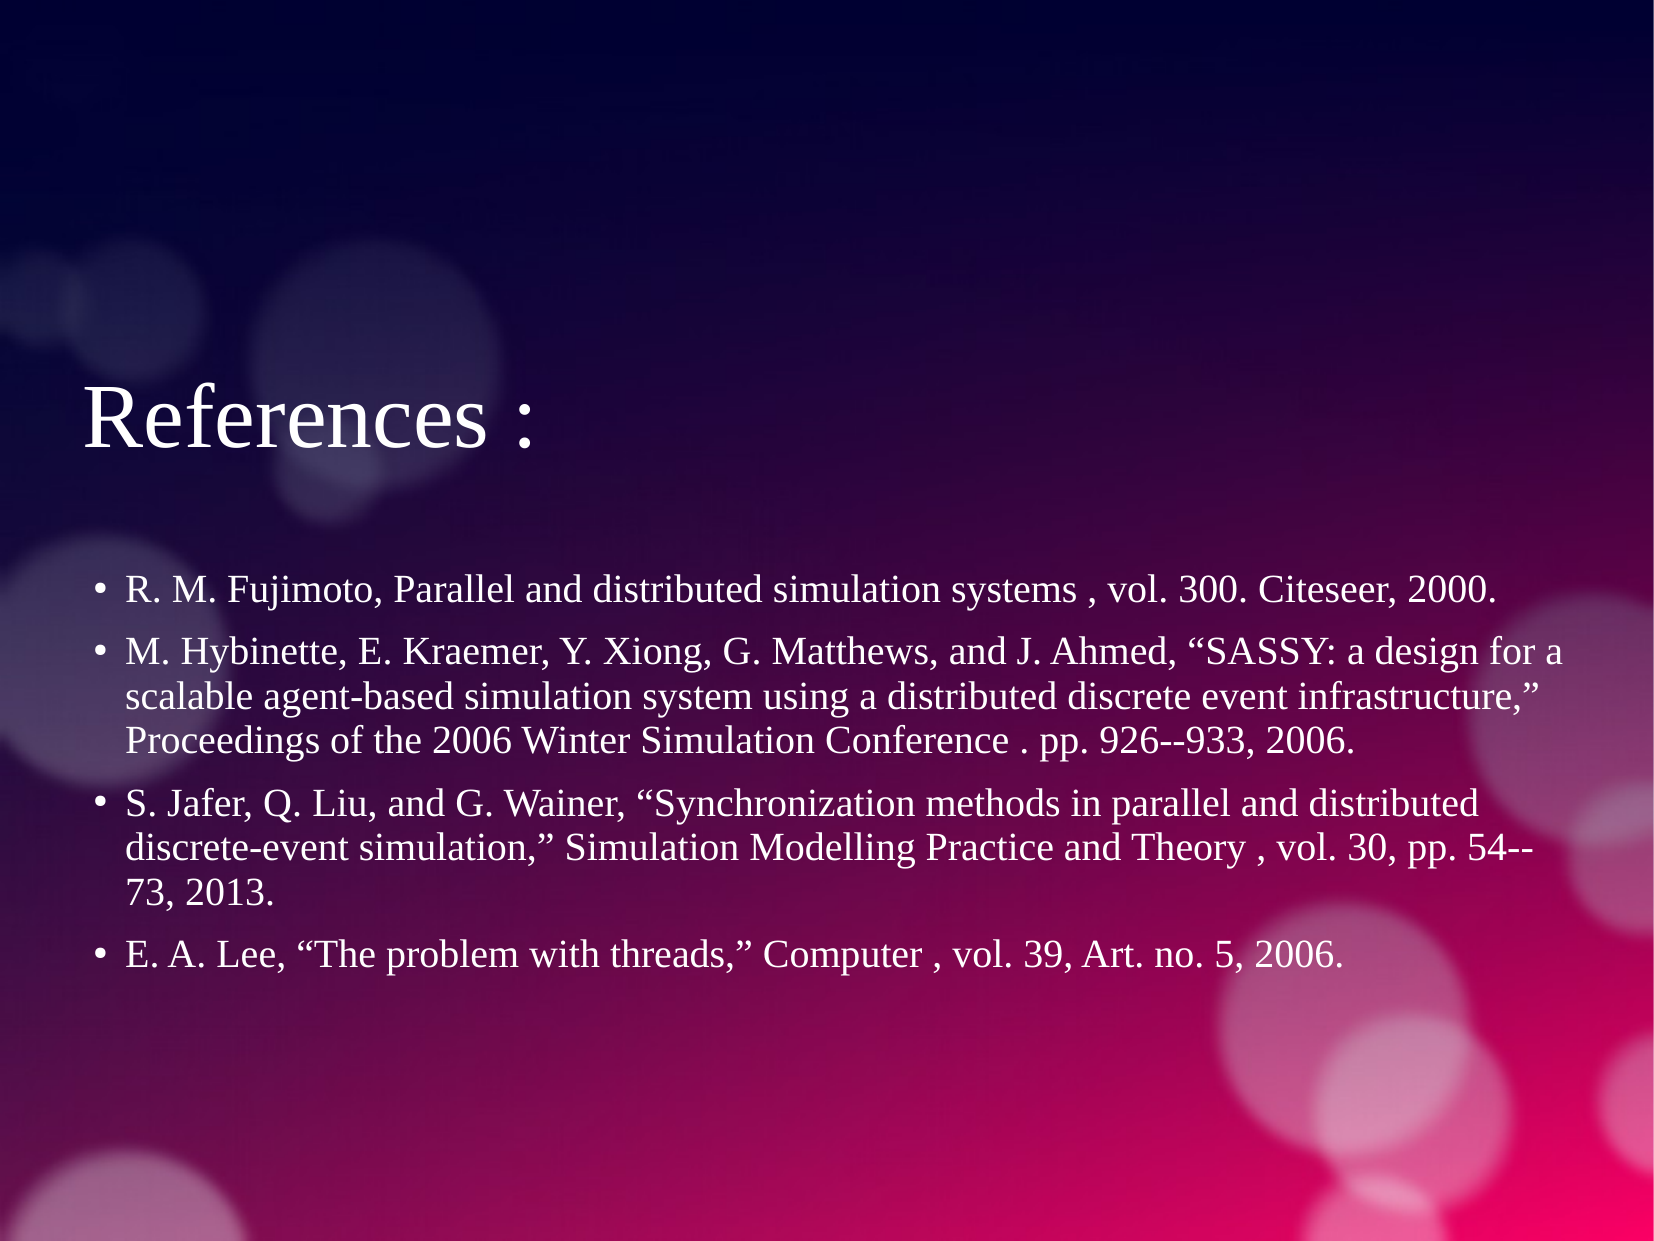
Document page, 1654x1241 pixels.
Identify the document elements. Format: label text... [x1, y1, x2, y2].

picture [0, 0, 1654, 1241]
list R. M. Fujimoto, Parallel and distributed simulation systems , vol. 300. Citeseer, 2000. M. Hybinette, E. Kraemer, Y. Xiong, G. Matthews, and J. Ahmed, “SASSY: a design for a scalable agent-based simulation system using a distributed discrete event infrastructure,” Proceedings of the 2006 Winter Simulation Conference . pp. 926--933, 2006. S. Jafer, Q. Liu, and G. Wainer, “Synchronization methods in parallel and distributed discrete-event simulation,” Simulation Modelling Practice and Theory , vol. 30, pp. 54--73, 2013. E. A. Lee, “The problem with threads,” Computer , vol. 39, Art. no. 5, 2006. [82, 566, 1571, 1010]
title References : [82, 312, 1571, 520]
